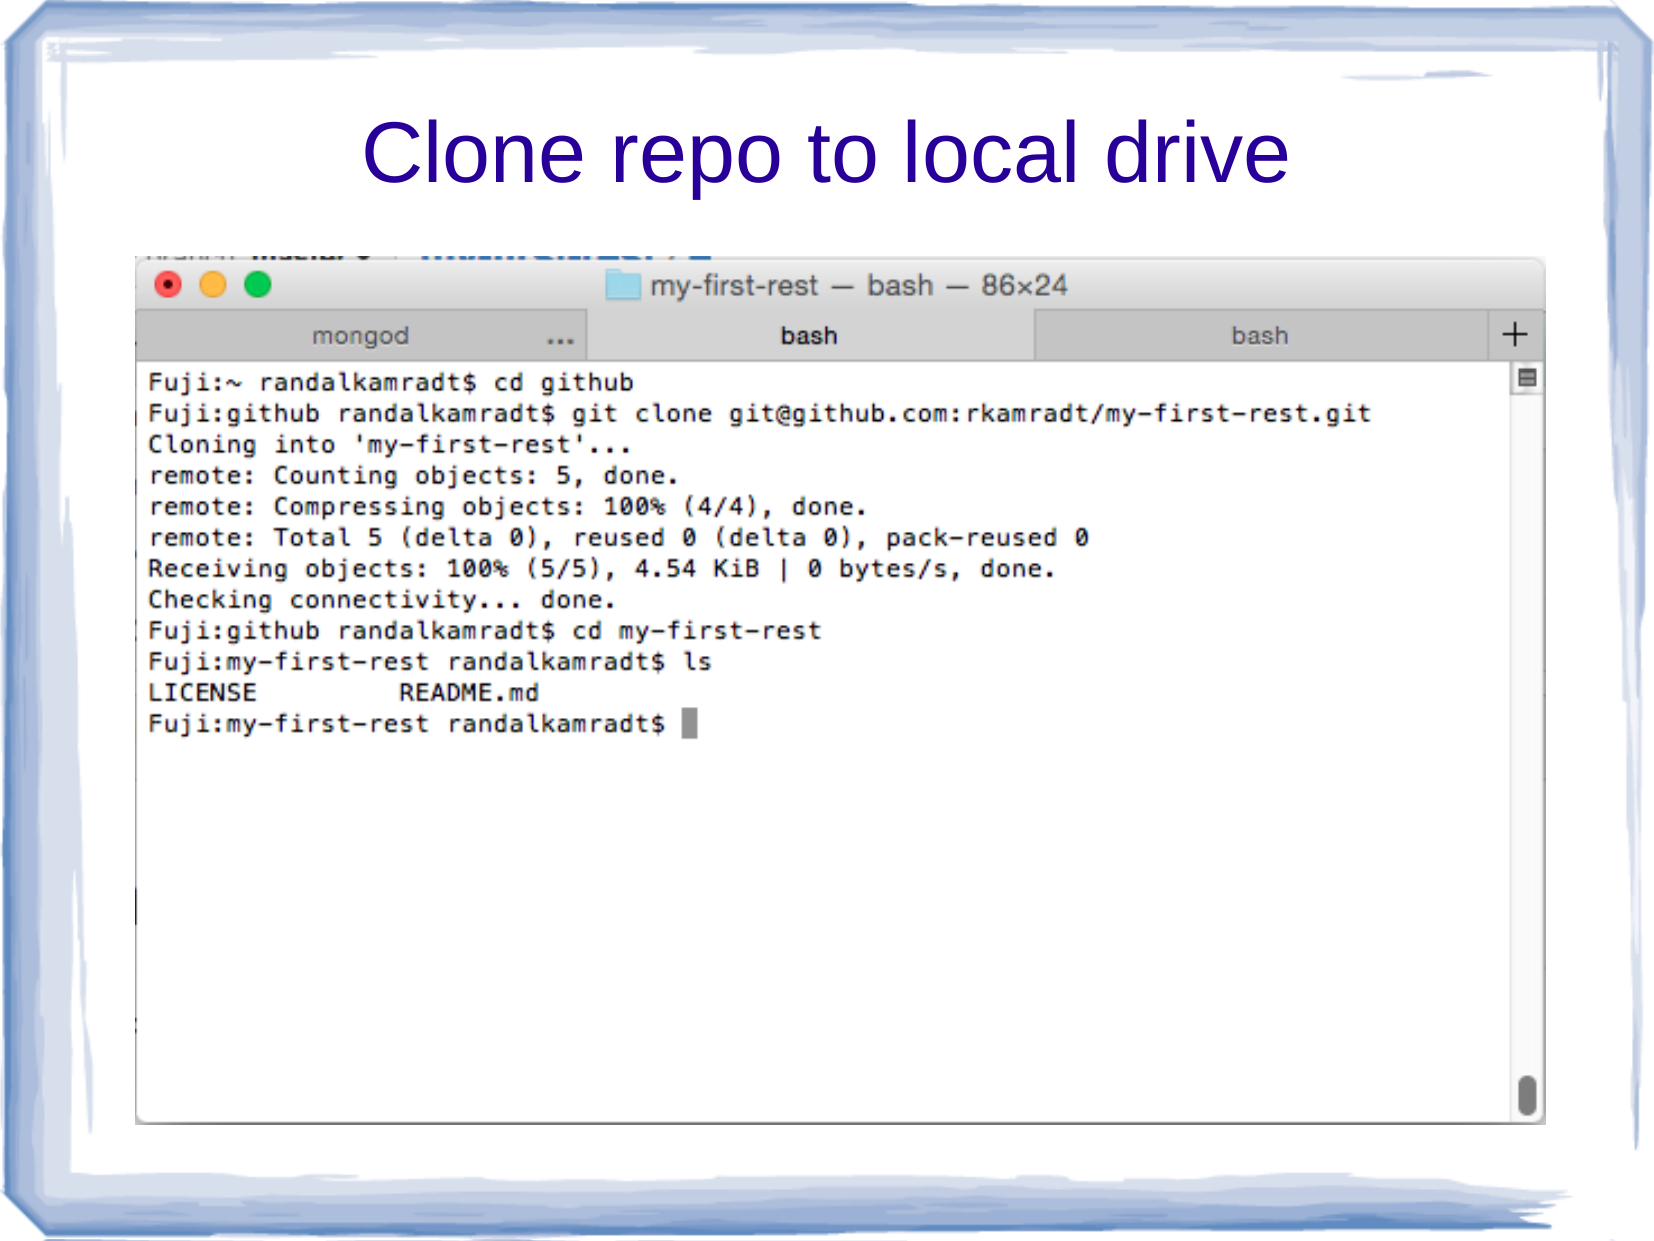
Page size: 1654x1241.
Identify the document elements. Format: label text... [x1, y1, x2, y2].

title Clone repo to local drive [82, 49, 1571, 257]
picture [0, 0, 1654, 1241]
